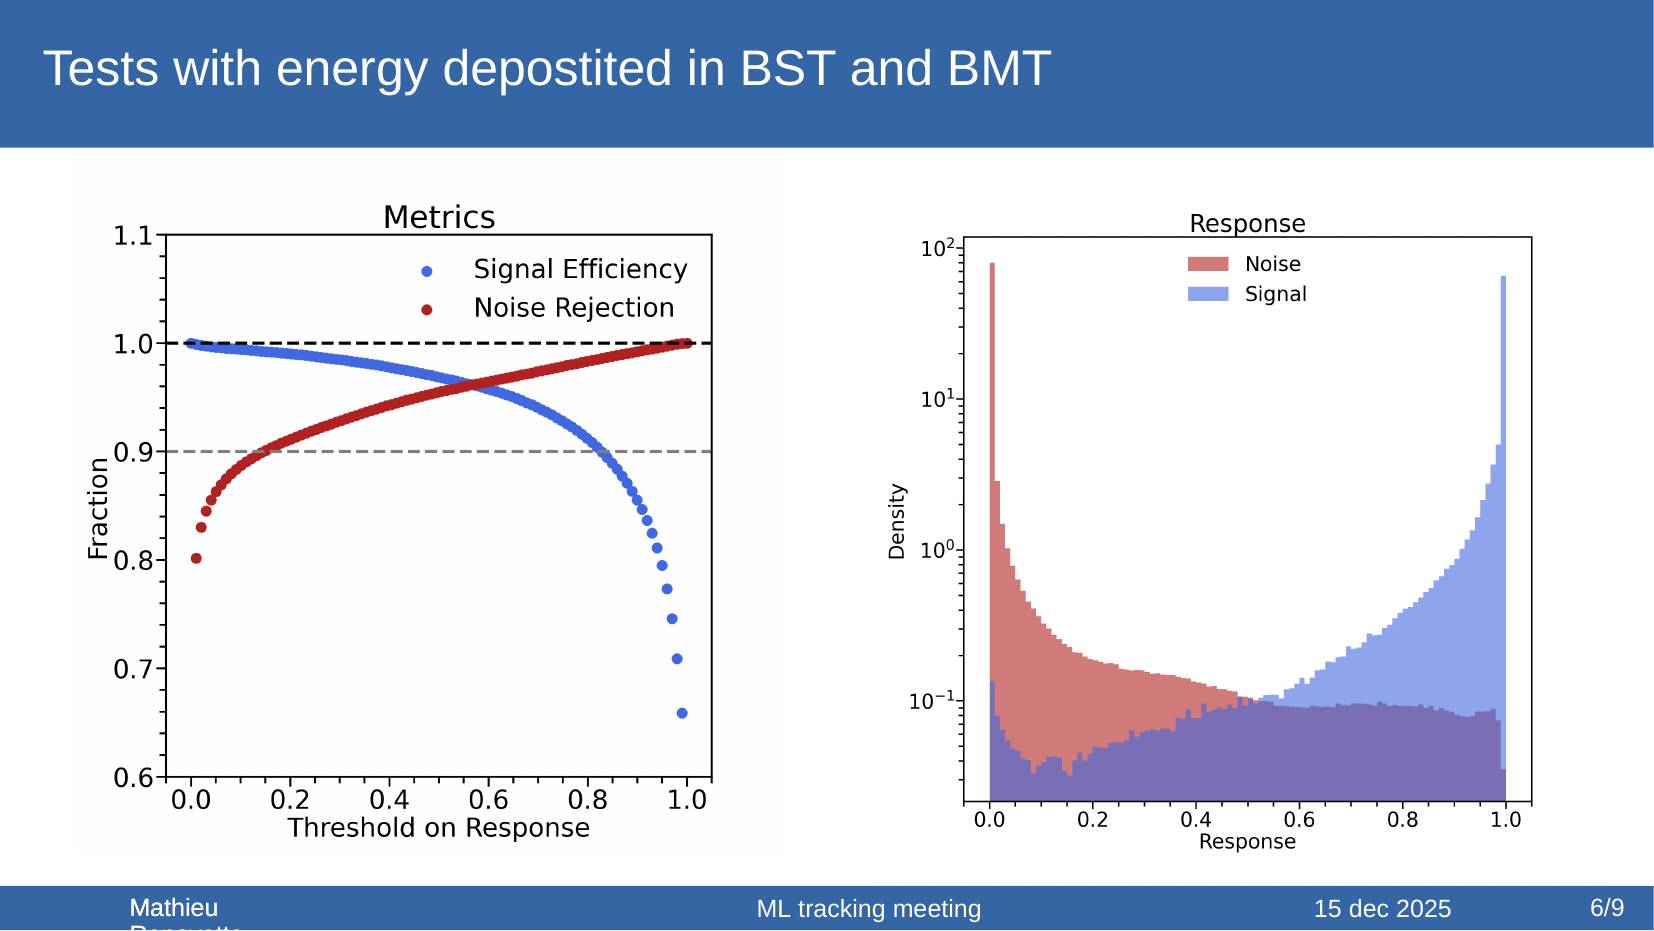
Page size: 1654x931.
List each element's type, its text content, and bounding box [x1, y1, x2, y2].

text_box [0, 885, 131, 931]
picture [872, 149, 1605, 882]
text_box 6/9 [1575, 885, 1654, 930]
text_box Mathieu Ronayette [114, 885, 355, 929]
text_box ML tracking meeting [734, 887, 1010, 931]
text_box 15 dec 2025 [1299, 887, 1536, 931]
text_box Tests with energy depostited in BST and BMT [27, 32, 1192, 106]
picture [78, 150, 782, 854]
text_box [0, 0, 1654, 148]
text_box [226, 885, 1654, 931]
